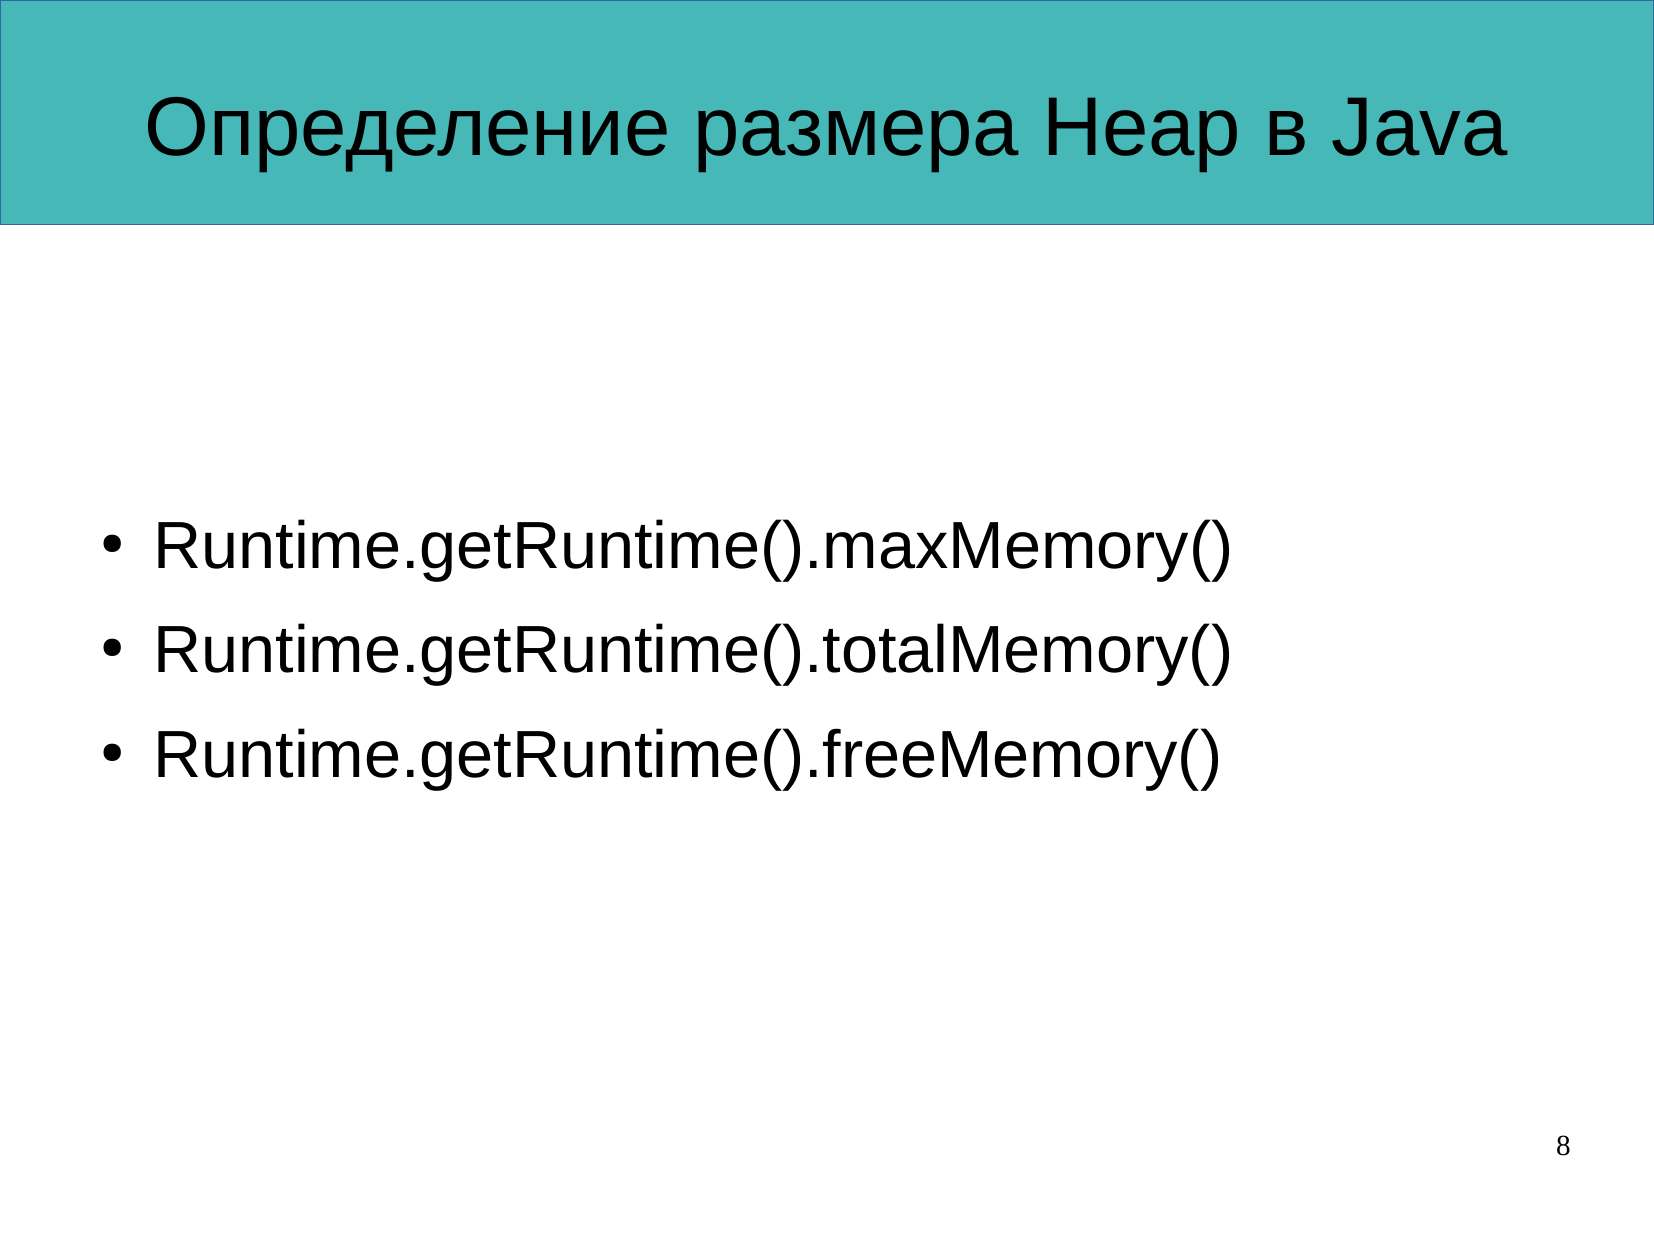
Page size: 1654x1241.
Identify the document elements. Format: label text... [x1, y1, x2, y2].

list Runtime.getRuntime().maxMemory() Runtime.getRuntime().totalMemory() Runtime.getRuntime().freeMemory() [82, 290, 1571, 1010]
title Определение размера Heap в Java [82, 23, 1571, 231]
